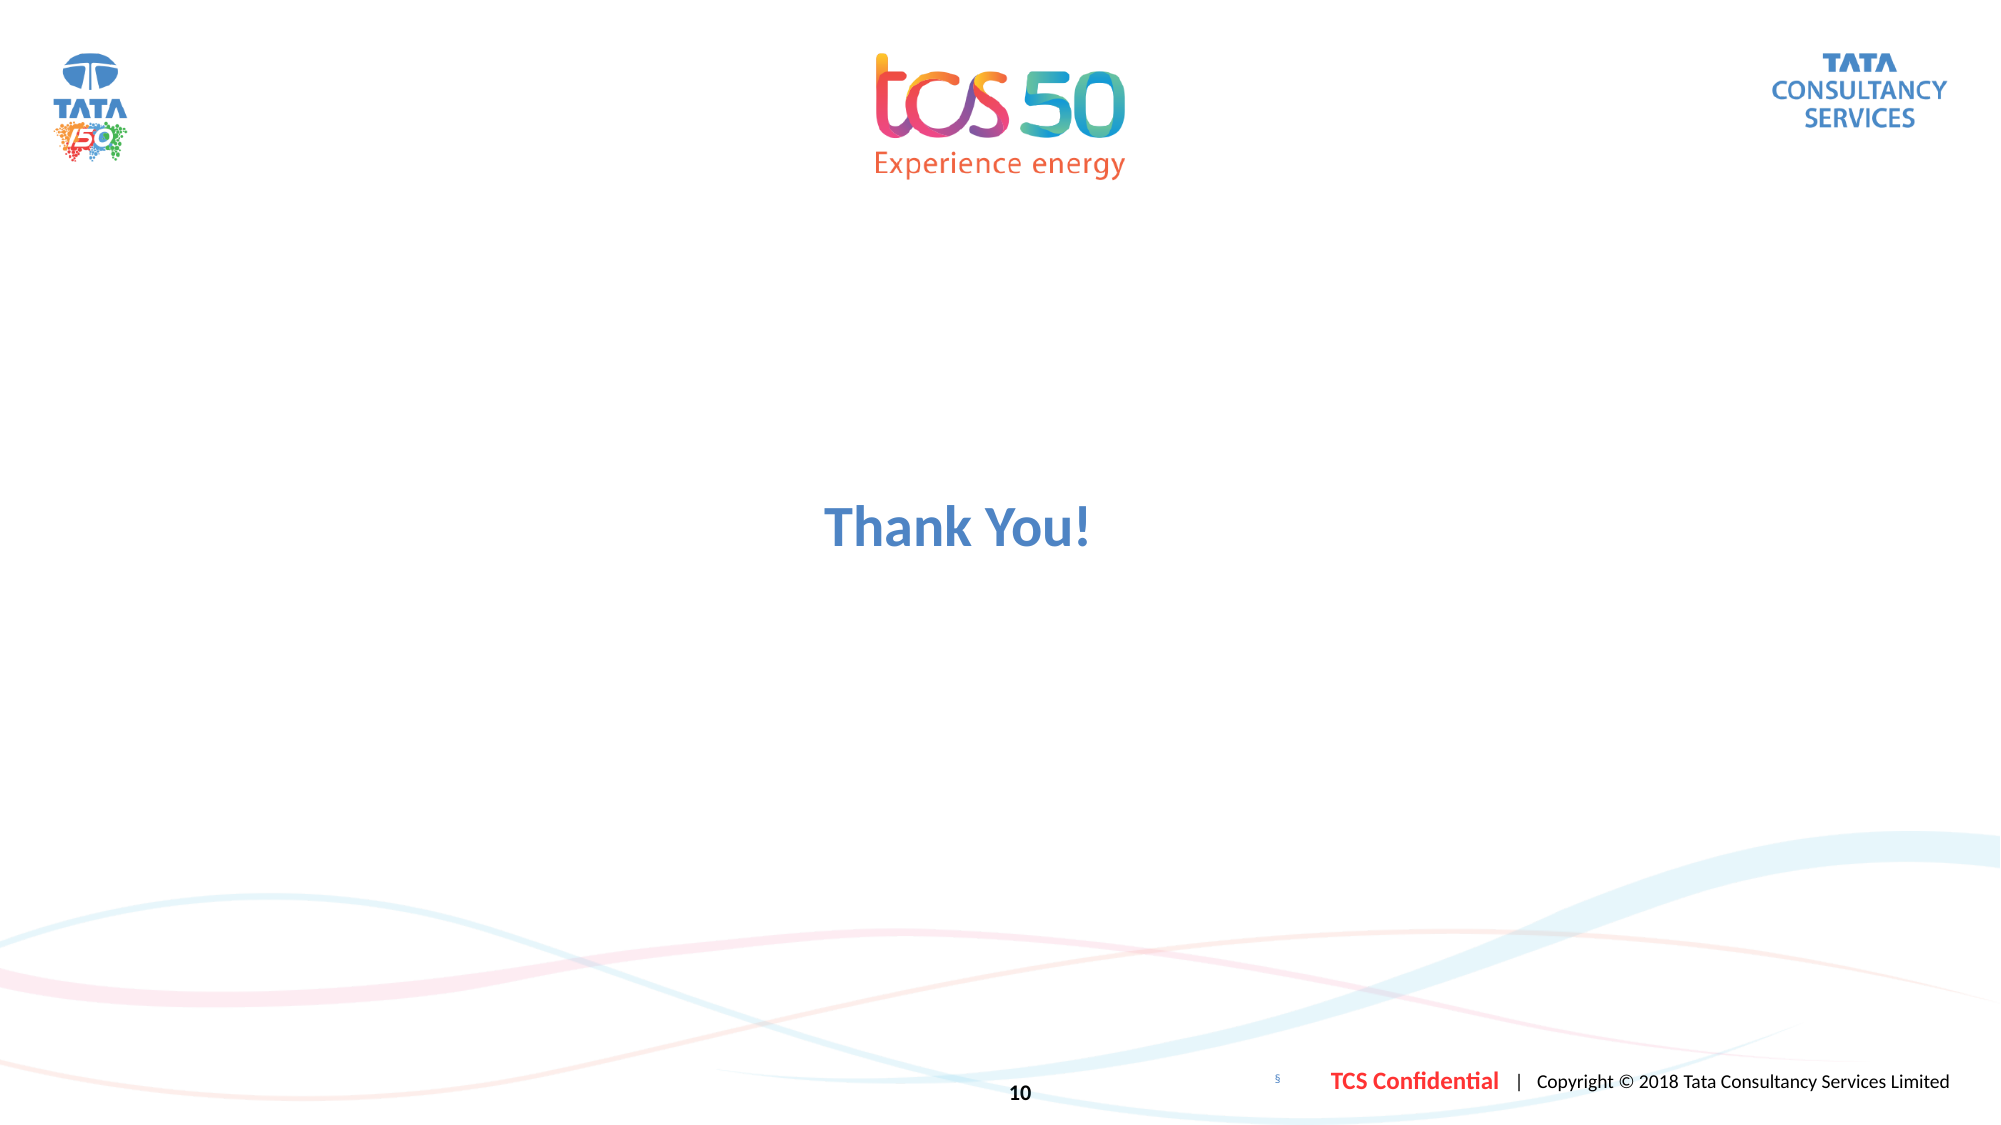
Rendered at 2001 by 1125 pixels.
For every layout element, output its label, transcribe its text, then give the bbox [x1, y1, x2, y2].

text_box Thank You! [824, 496, 1146, 568]
picture [0, 831, 2000, 1125]
picture [0, 0, 2000, 205]
list TCS Confidential [1259, 1057, 1536, 1091]
